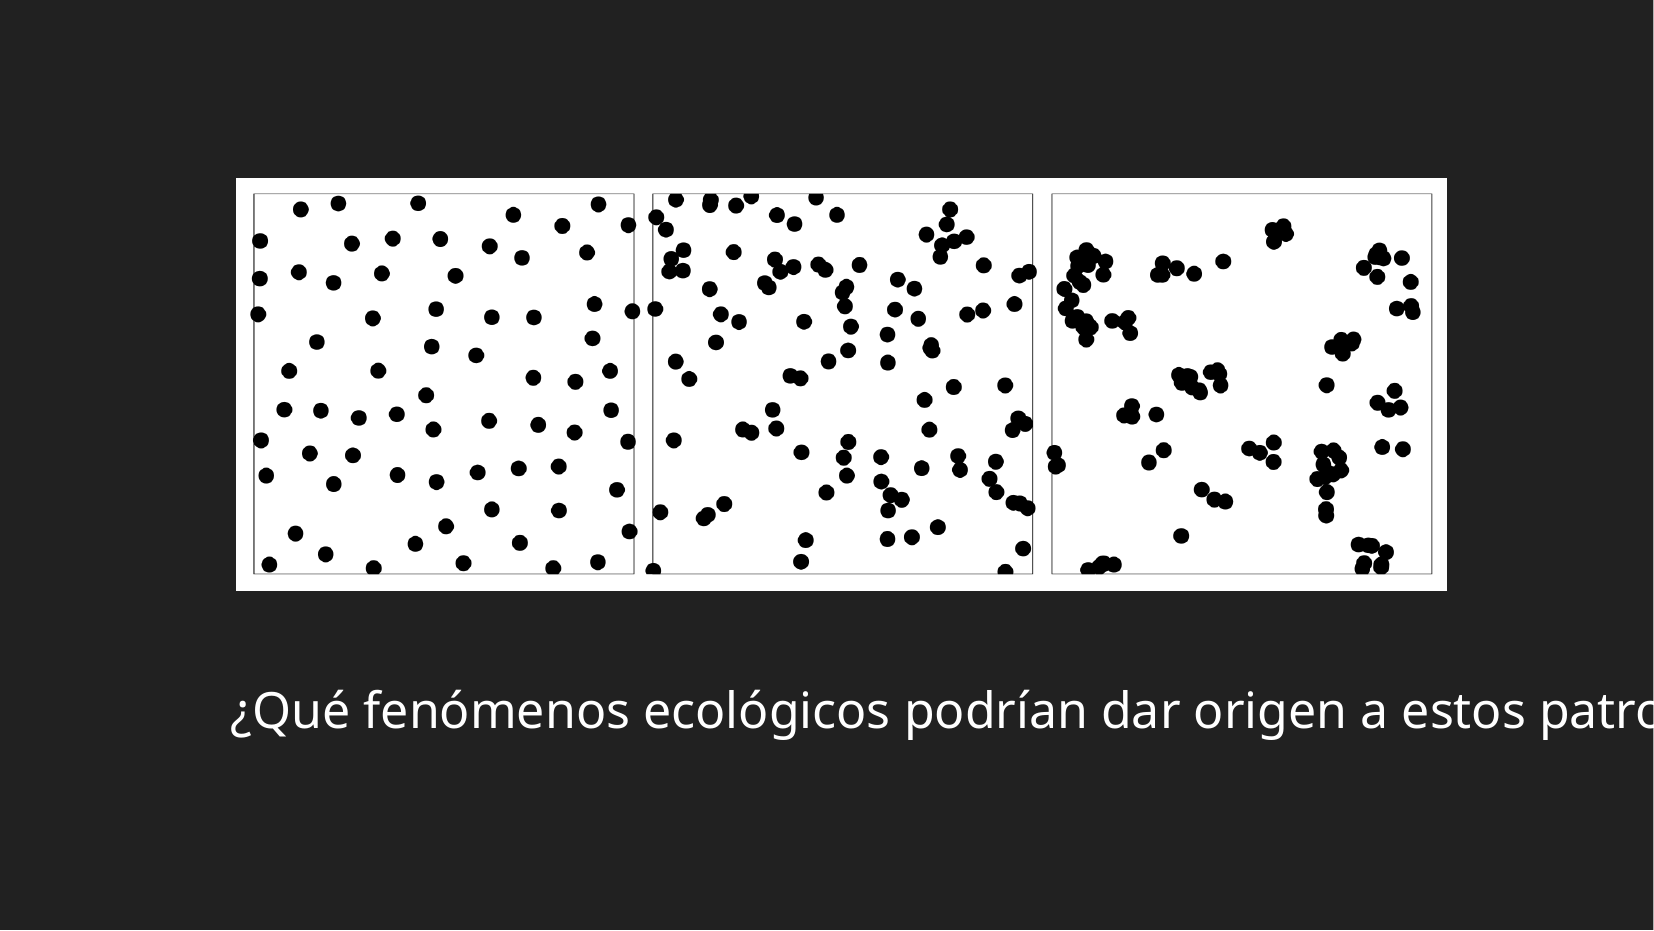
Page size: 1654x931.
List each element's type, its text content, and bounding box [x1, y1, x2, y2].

text_box ¿Qué fenómenos ecológicos podrían dar origen a estos patrones? [215, 667, 1458, 733]
picture [236, 178, 1447, 591]
